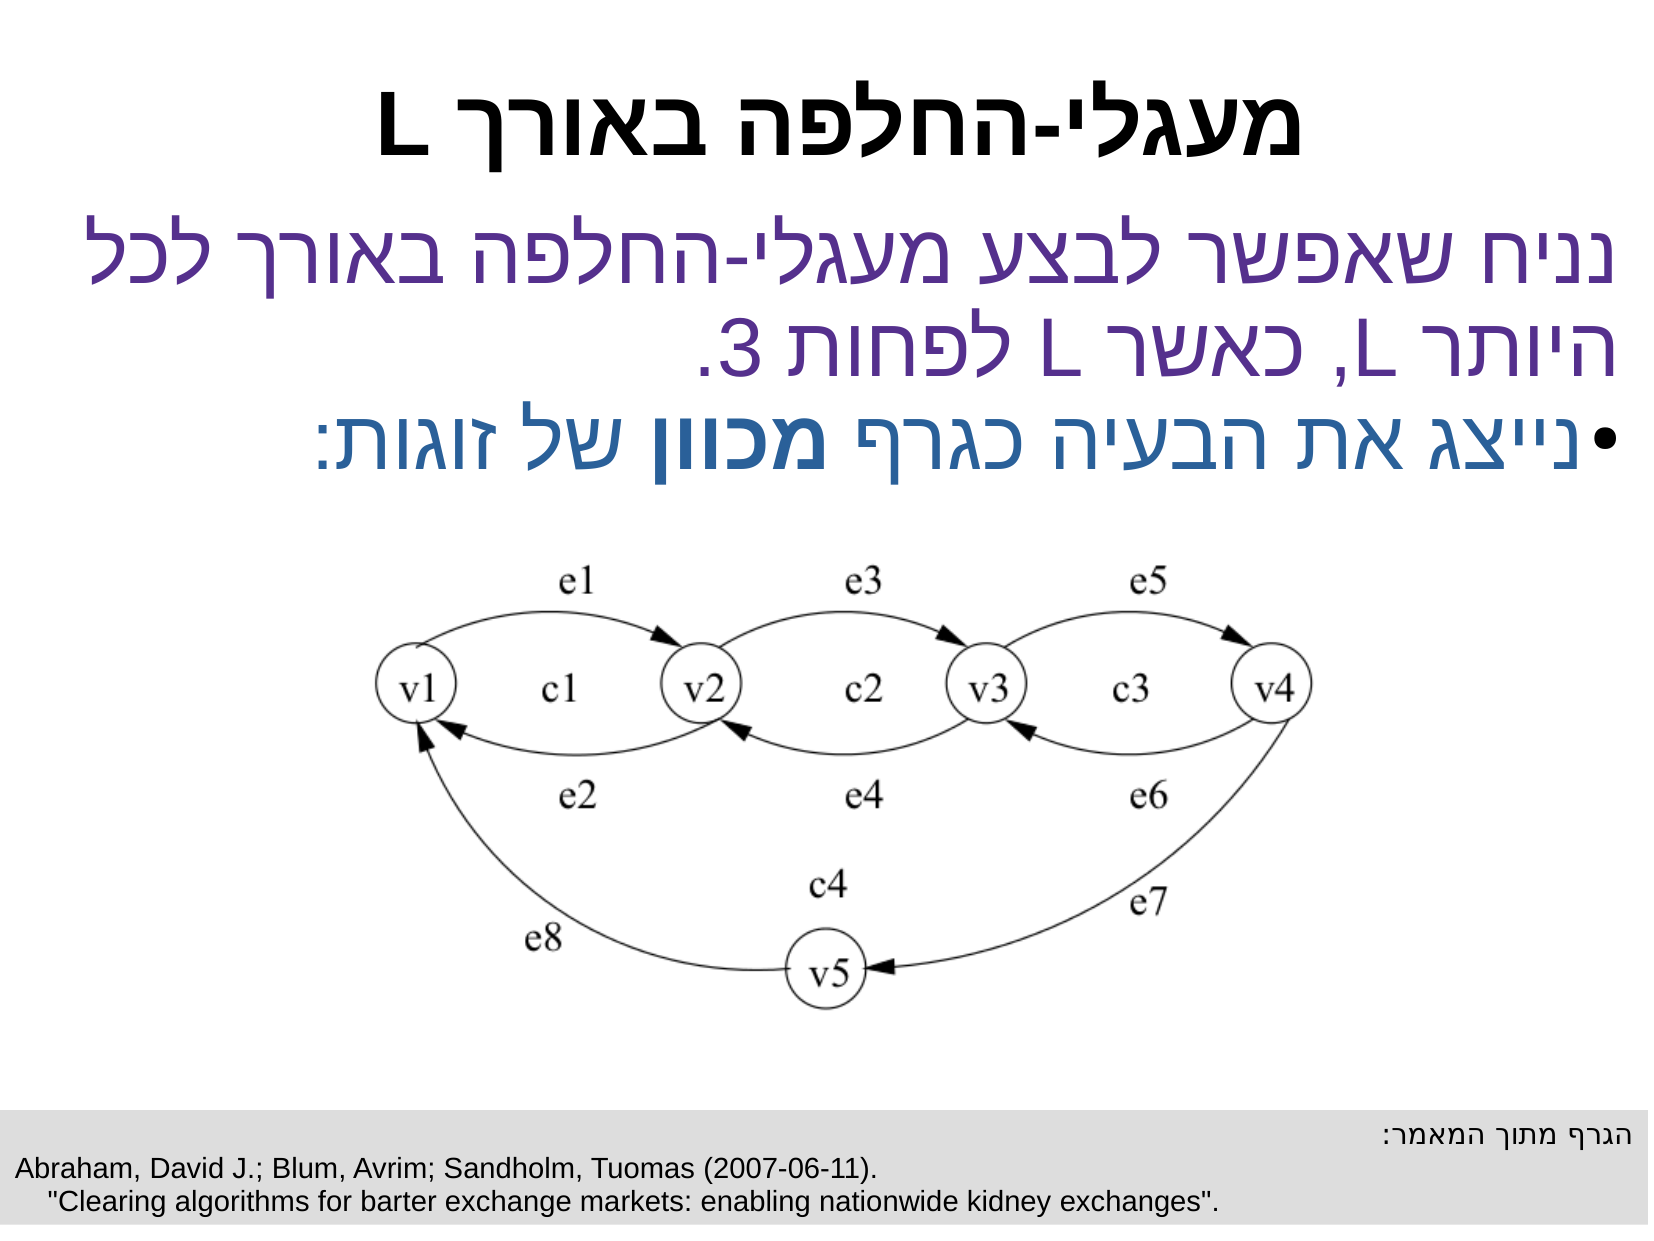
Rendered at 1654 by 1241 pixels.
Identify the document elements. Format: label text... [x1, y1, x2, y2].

title מעגלי-החלפה באורך L [30, 21, 1654, 227]
text_box נניח שאפשר לבצע מעגלי-החלפה באורך לכל היותר L, כאשר L לפחות 3. נייצג את הבעיה כגרף מכוון של זוגות: [45, 200, 1636, 1110]
picture [341, 547, 1342, 1026]
text_box הגרף מתוך המאמר: Abraham, David J.; Blum, Avrim; Sandholm, Tuomas (2007-06-11). "Clearing algorithms for barter exchange markets: enabling nationwide kidney exchanges". [0, 1110, 1648, 1222]
